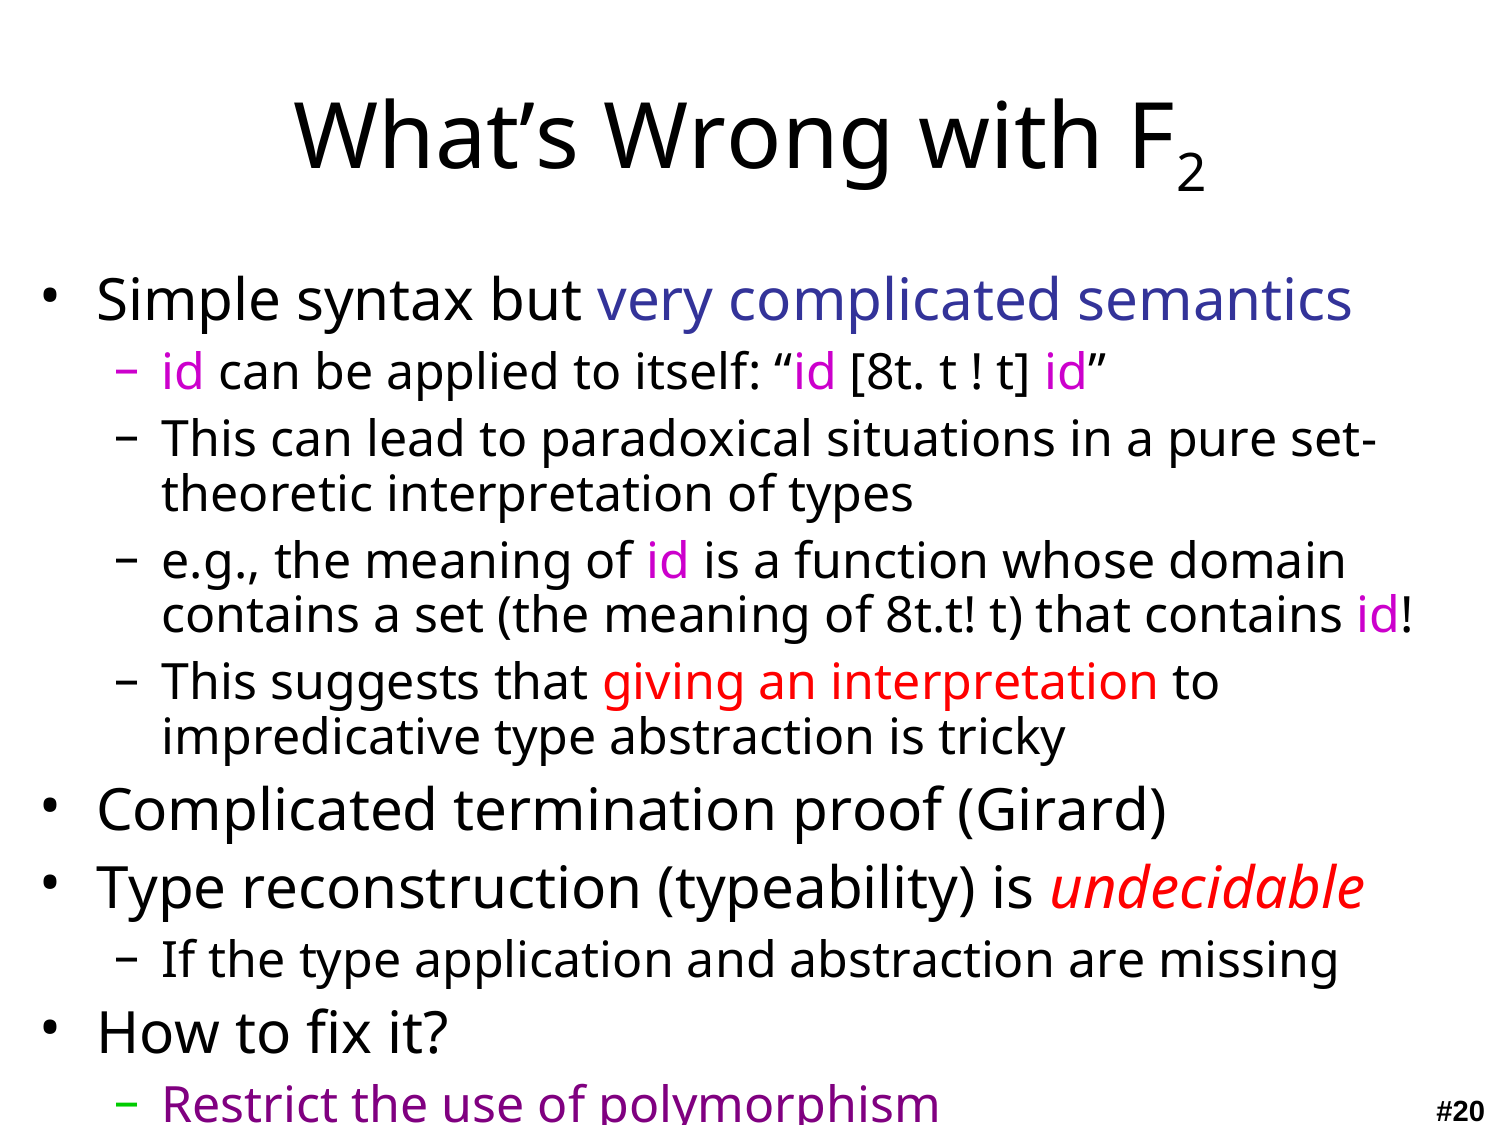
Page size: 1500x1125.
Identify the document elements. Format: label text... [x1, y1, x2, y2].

title What’s Wrong with F2 [24, 45, 1476, 233]
list Simple syntax but very complicated semantics id can be applied to itself: “id [8t. t ! t] id” This can lead to paradoxical situations in a pure set-theoretic interpretation of types e.g., the meaning of id is a function whose domain contains a set (the meaning of 8t.t! t) that contains id! This suggests that giving an interpretation to impredicative type abstraction is tricky Complicated termination proof (Girard) Type reconstruction (typeability) is undecidable If the type application and abstraction are missing How to fix it? Restrict the use of polymorphism [24, 262, 1476, 1101]
